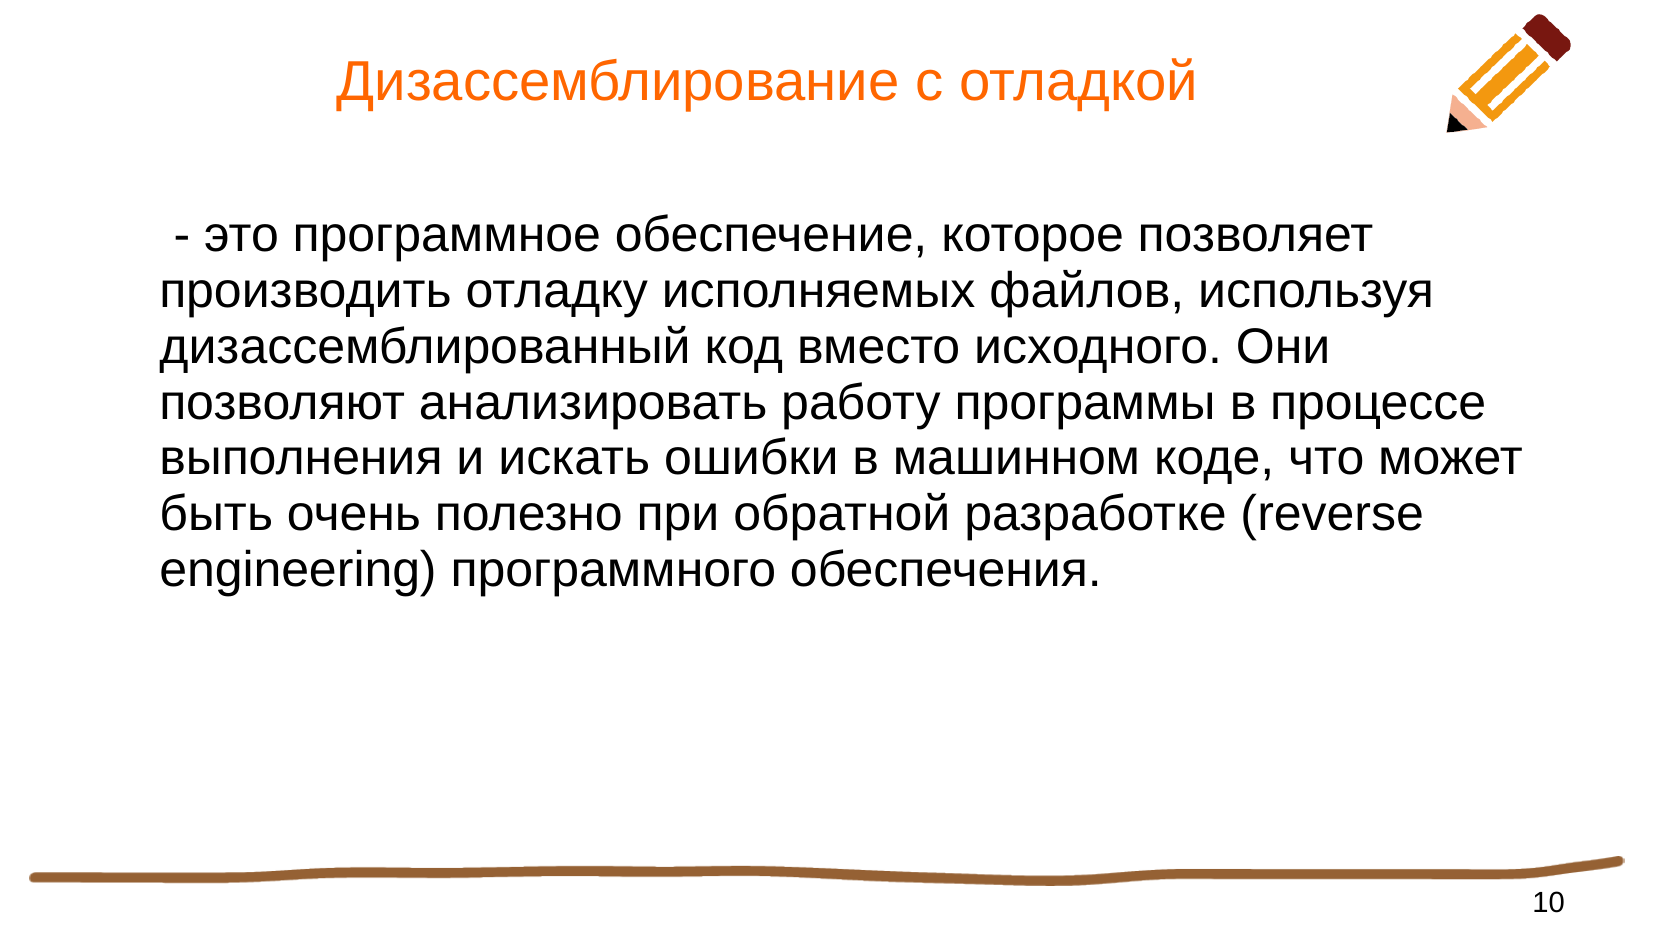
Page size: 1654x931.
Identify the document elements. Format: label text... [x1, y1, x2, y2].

title Дизассемблирование с отладкой [88, 29, 1447, 133]
list - это программное обеспечение, которое позволяет производить отладку исполняемых файлов, используя дизассемблированный код вместо исходного. Они позволяют анализировать работу программы в процессе выполнения и искать ошибки в машинном коде, что может быть очень полезно при обратной разработке (reverse engineering) программного обеспечения. [88, 206, 1536, 857]
picture [1446, 14, 1571, 133]
picture [29, 856, 1625, 886]
